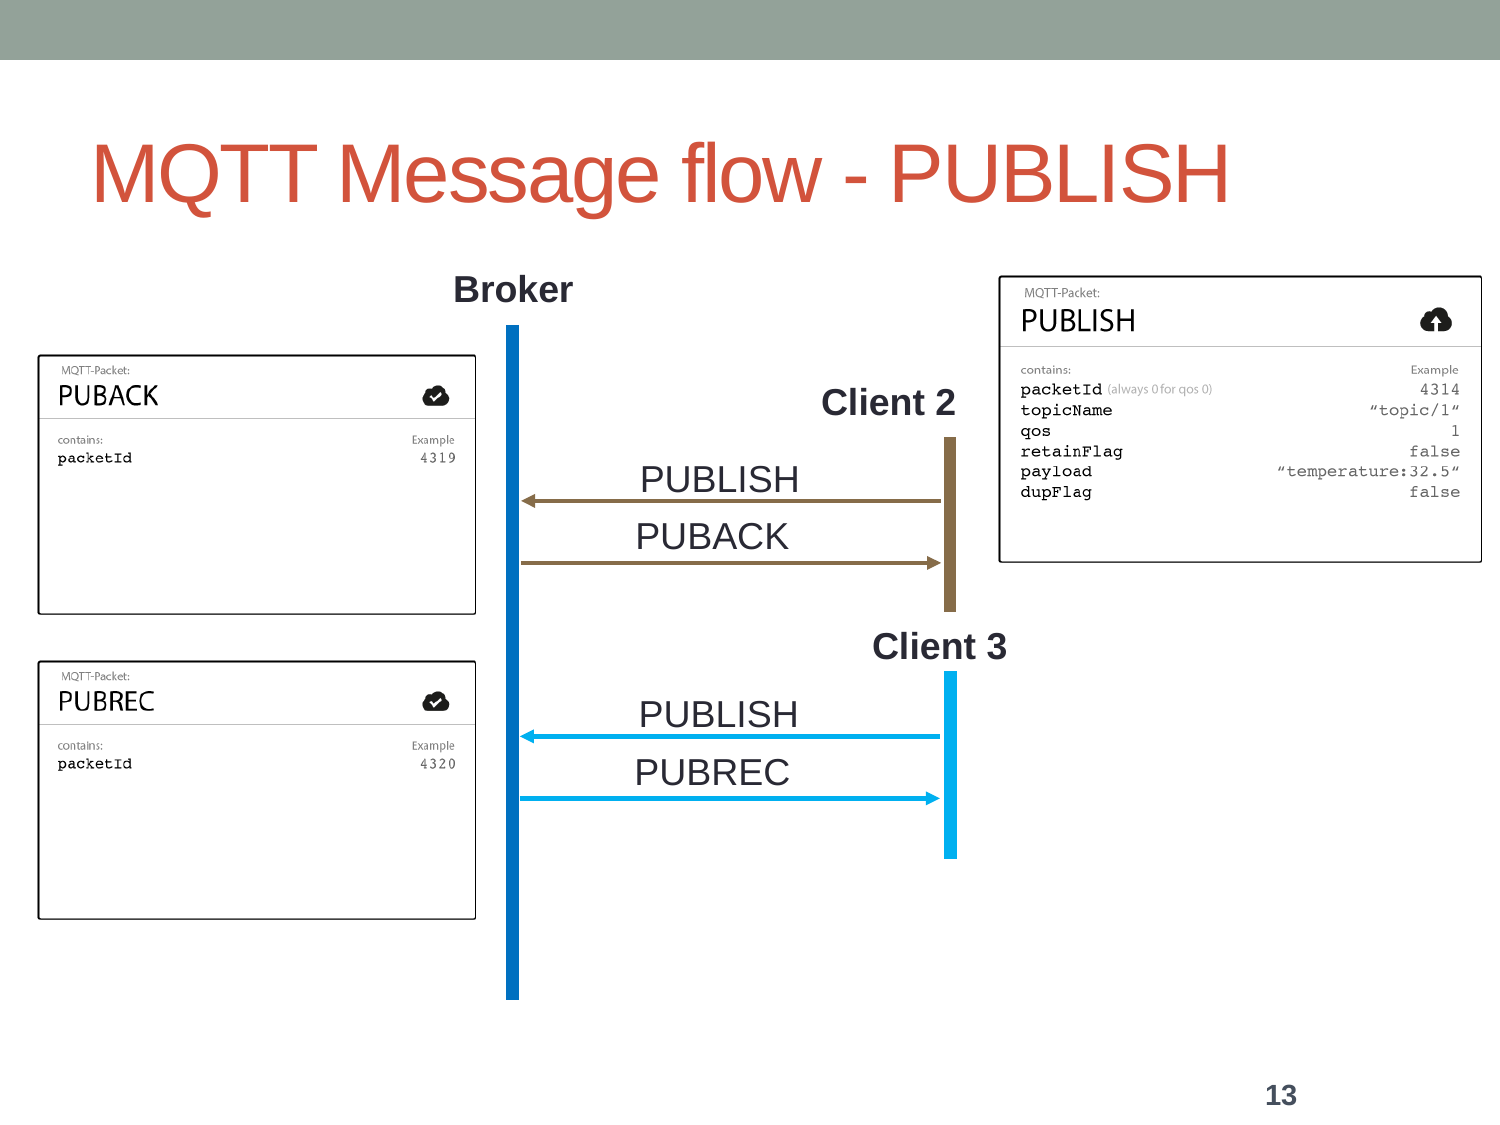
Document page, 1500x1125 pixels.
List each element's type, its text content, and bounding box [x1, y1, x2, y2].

text_box PUBREC [619, 740, 806, 801]
picture [998, 275, 1482, 563]
text_box PUBLISH [623, 682, 814, 743]
text_box Client 3 [857, 614, 1023, 675]
text_box PUBLISH [625, 447, 816, 508]
text_box Client 2 [806, 370, 972, 431]
title MQTT Message flow - PUBLISH [75, 87, 1425, 250]
text_box PUBACK [620, 505, 805, 566]
picture [37, 354, 476, 615]
picture [37, 660, 476, 920]
text_box Broker [438, 257, 589, 317]
